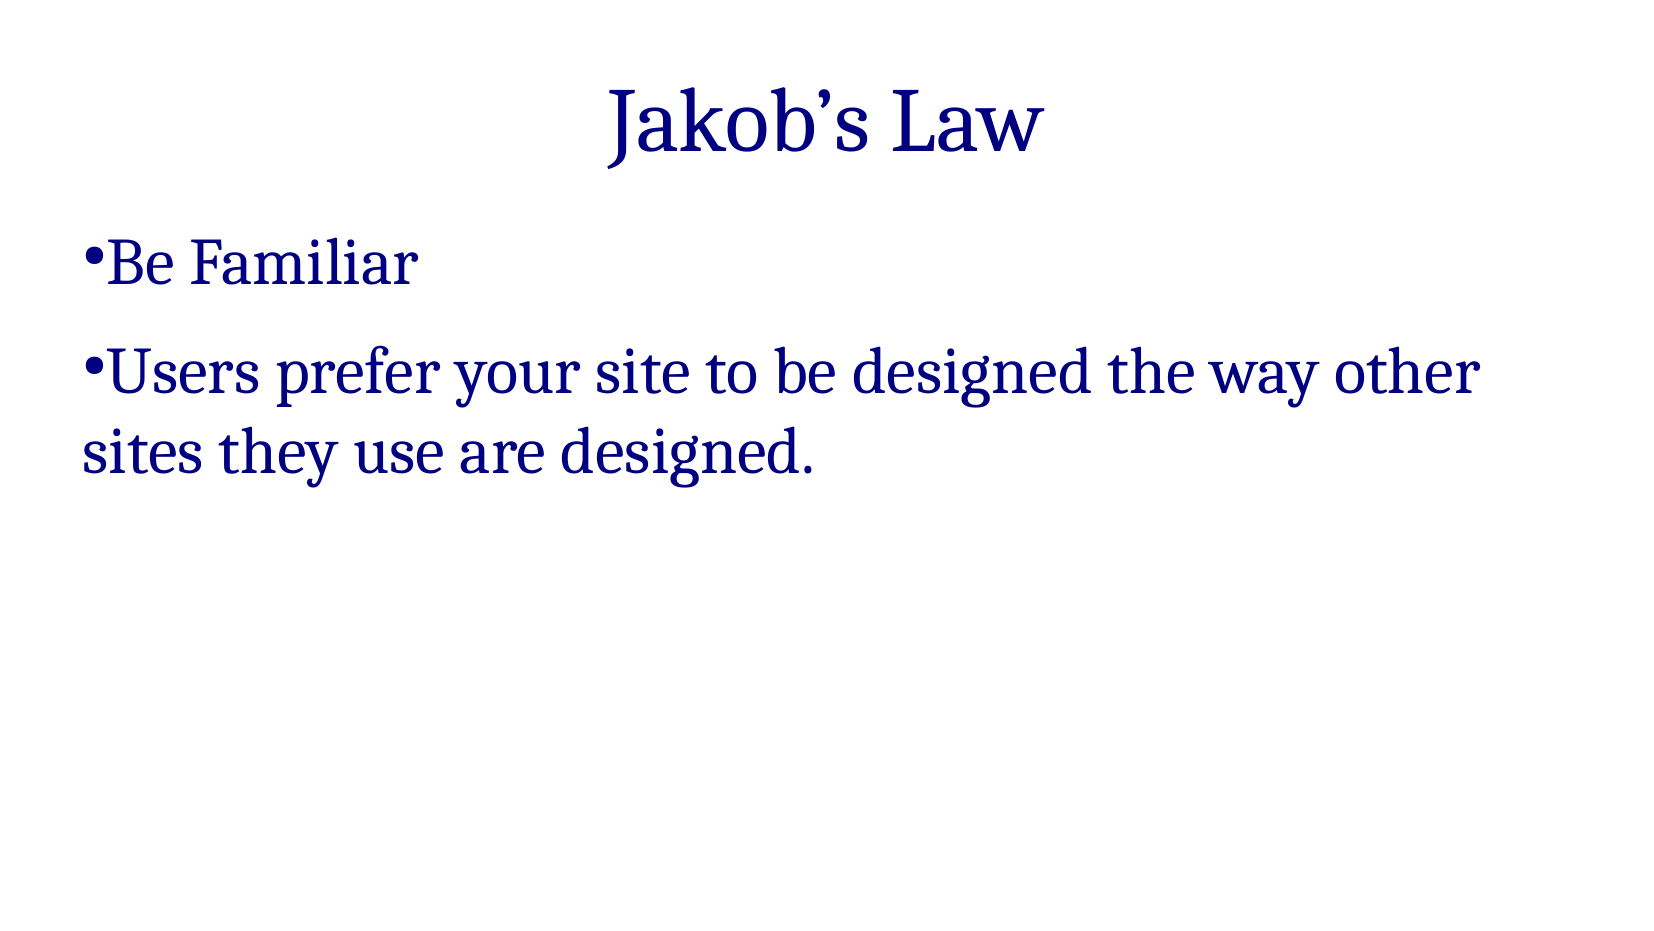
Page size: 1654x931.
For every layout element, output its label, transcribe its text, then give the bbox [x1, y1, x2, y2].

title Jakob’s Law [82, 37, 1571, 193]
list Be Familiar Users prefer your site to be designed the way other sites they use are designed. [82, 217, 1571, 758]
